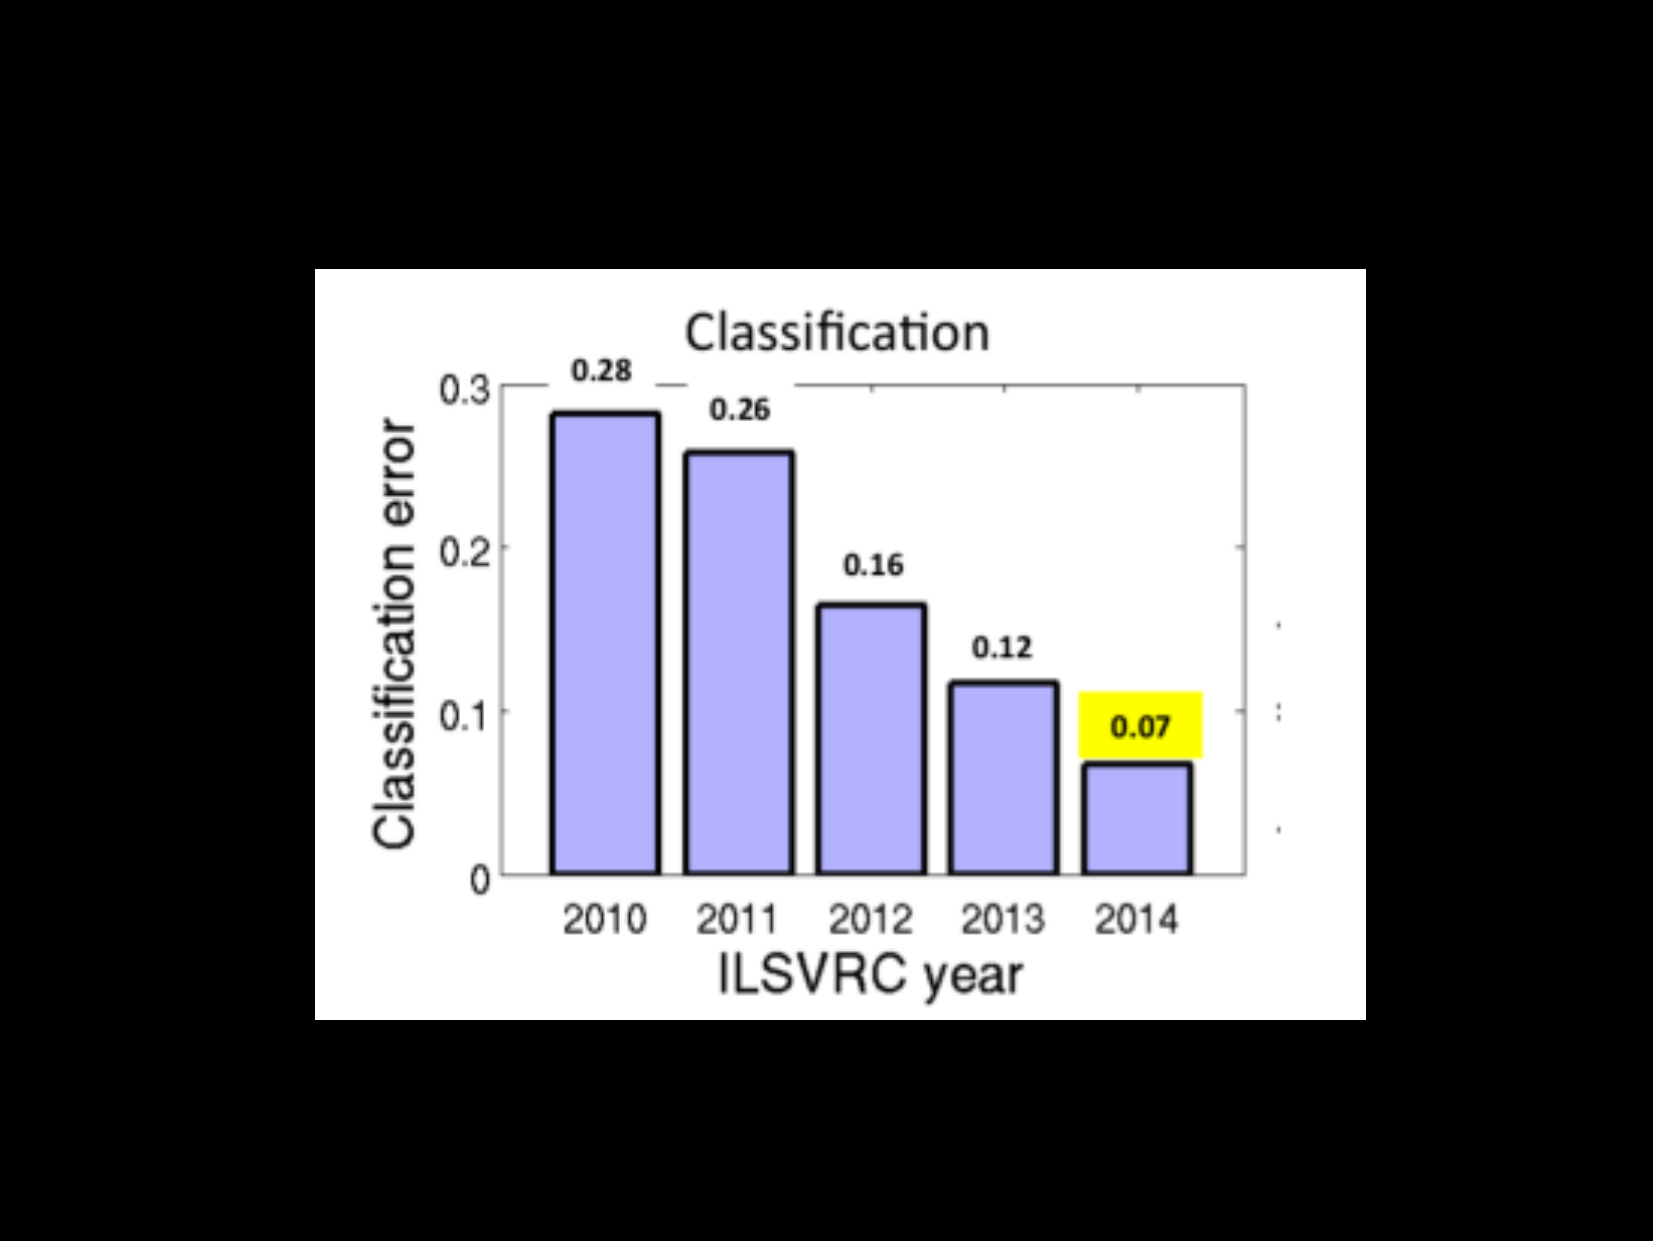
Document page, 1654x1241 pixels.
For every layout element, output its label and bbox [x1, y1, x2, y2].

picture [315, 269, 1366, 1021]
